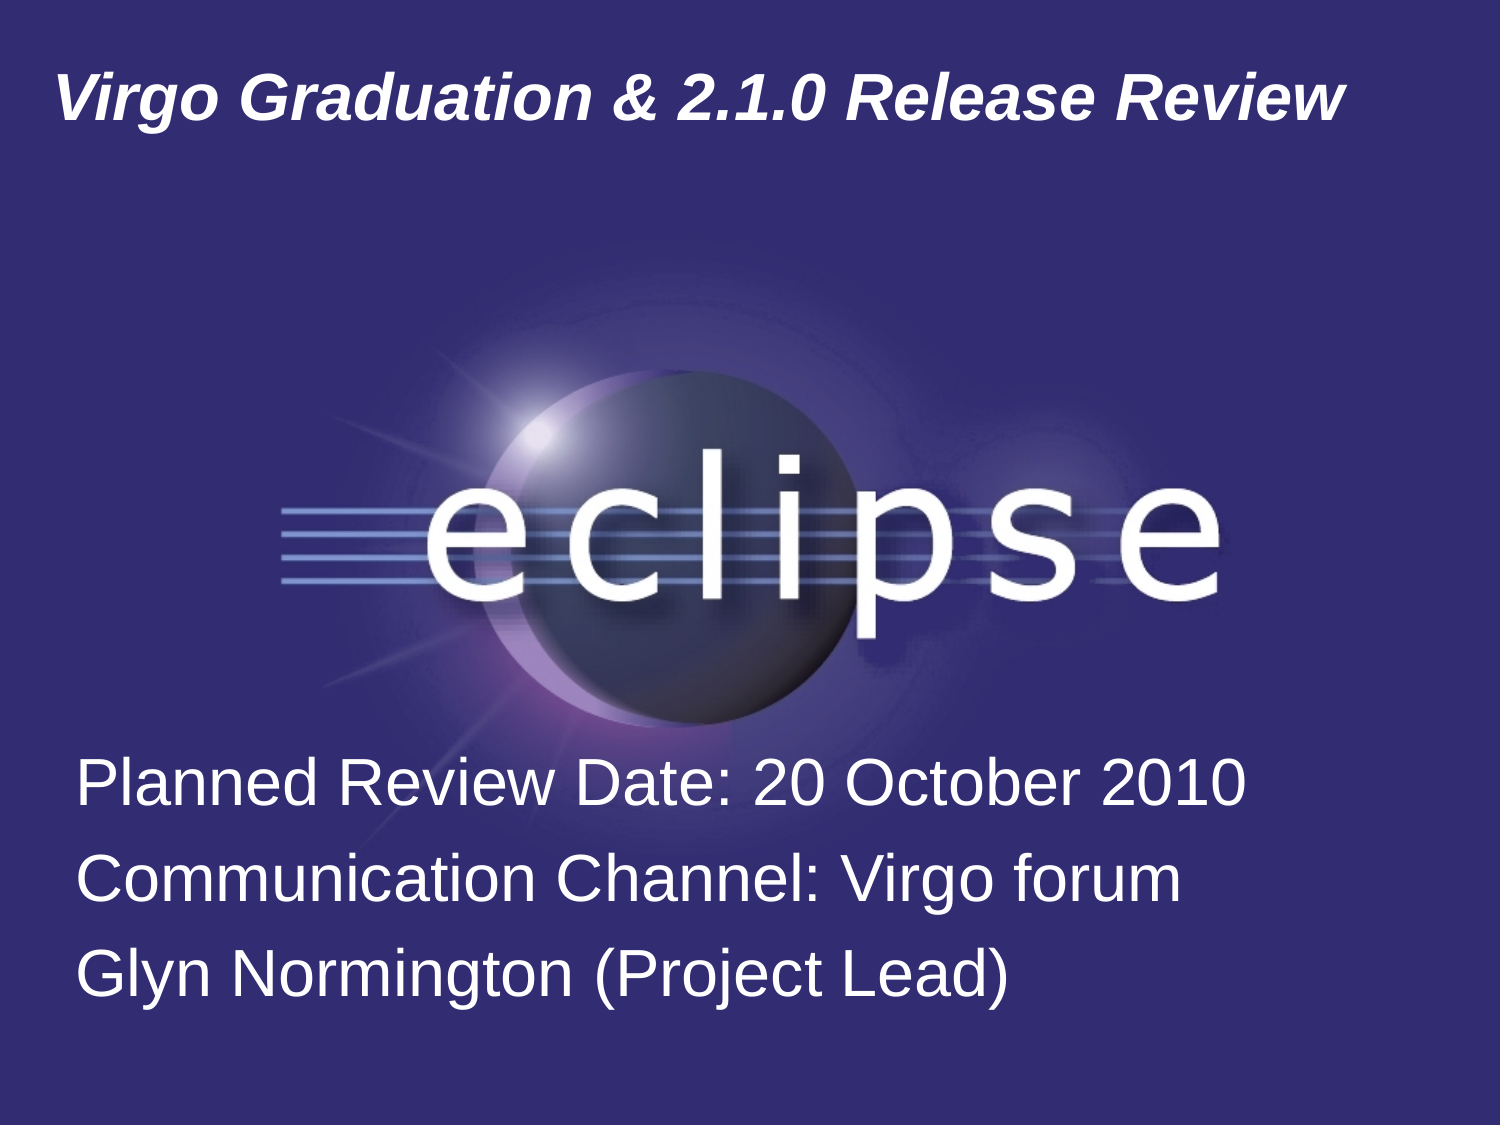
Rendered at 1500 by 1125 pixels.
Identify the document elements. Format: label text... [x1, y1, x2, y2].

title Virgo Graduation & 2.1.0 Release Review [37, 58, 1417, 316]
picture [0, 0, 1500, 1125]
subtitle Planned Review Date: 20 October 2010 Communication Channel: Virgo forum Glyn Normington (Project Lead) [75, 745, 1425, 1011]
